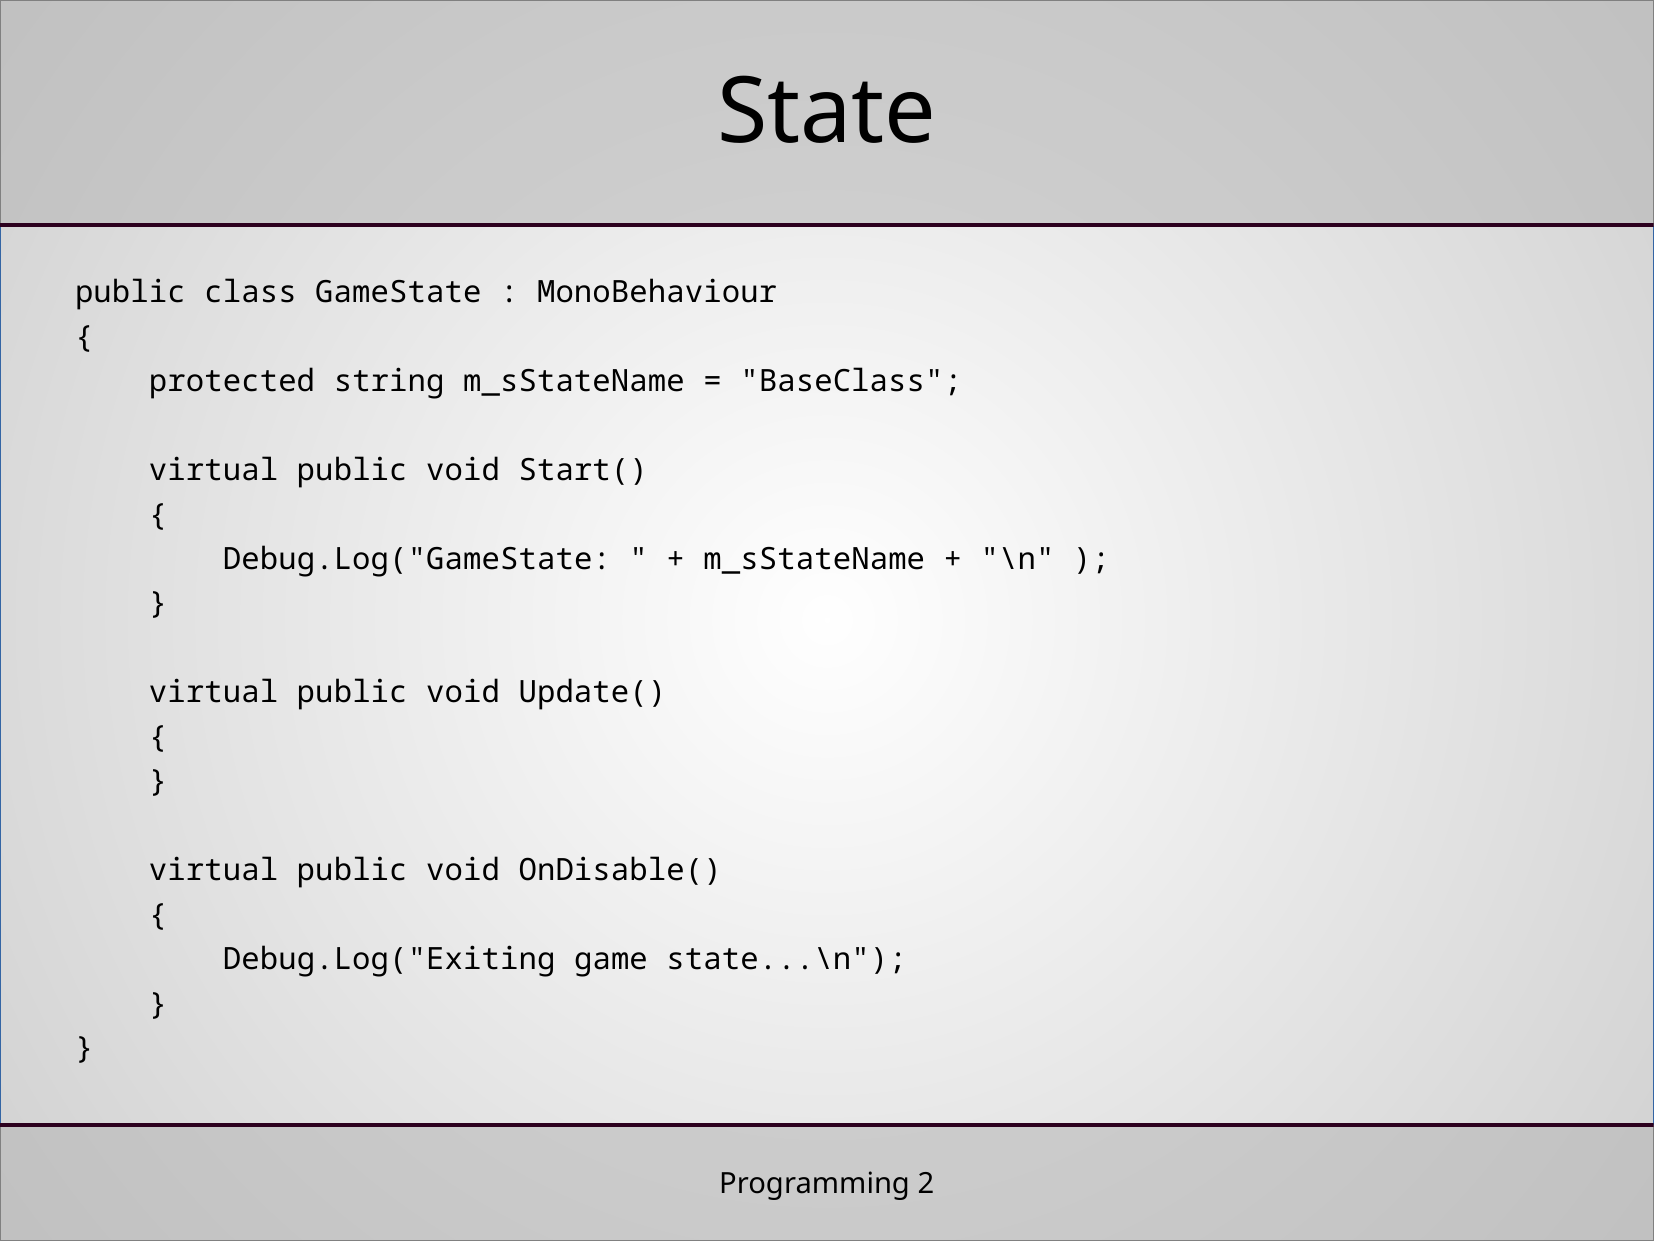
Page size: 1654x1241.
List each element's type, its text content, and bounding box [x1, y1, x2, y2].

title State [82, 34, 1571, 181]
list public class GameState : MonoBehaviour { protected string m_sStateName = "BaseClass"; virtual public void Start() { Debug.Log("GameState: " + m_sStateName + "\n" ); } virtual public void Update() { } virtual public void OnDisable() { Debug.Log("Exiting game state...\n"); } } [75, 270, 1571, 1075]
